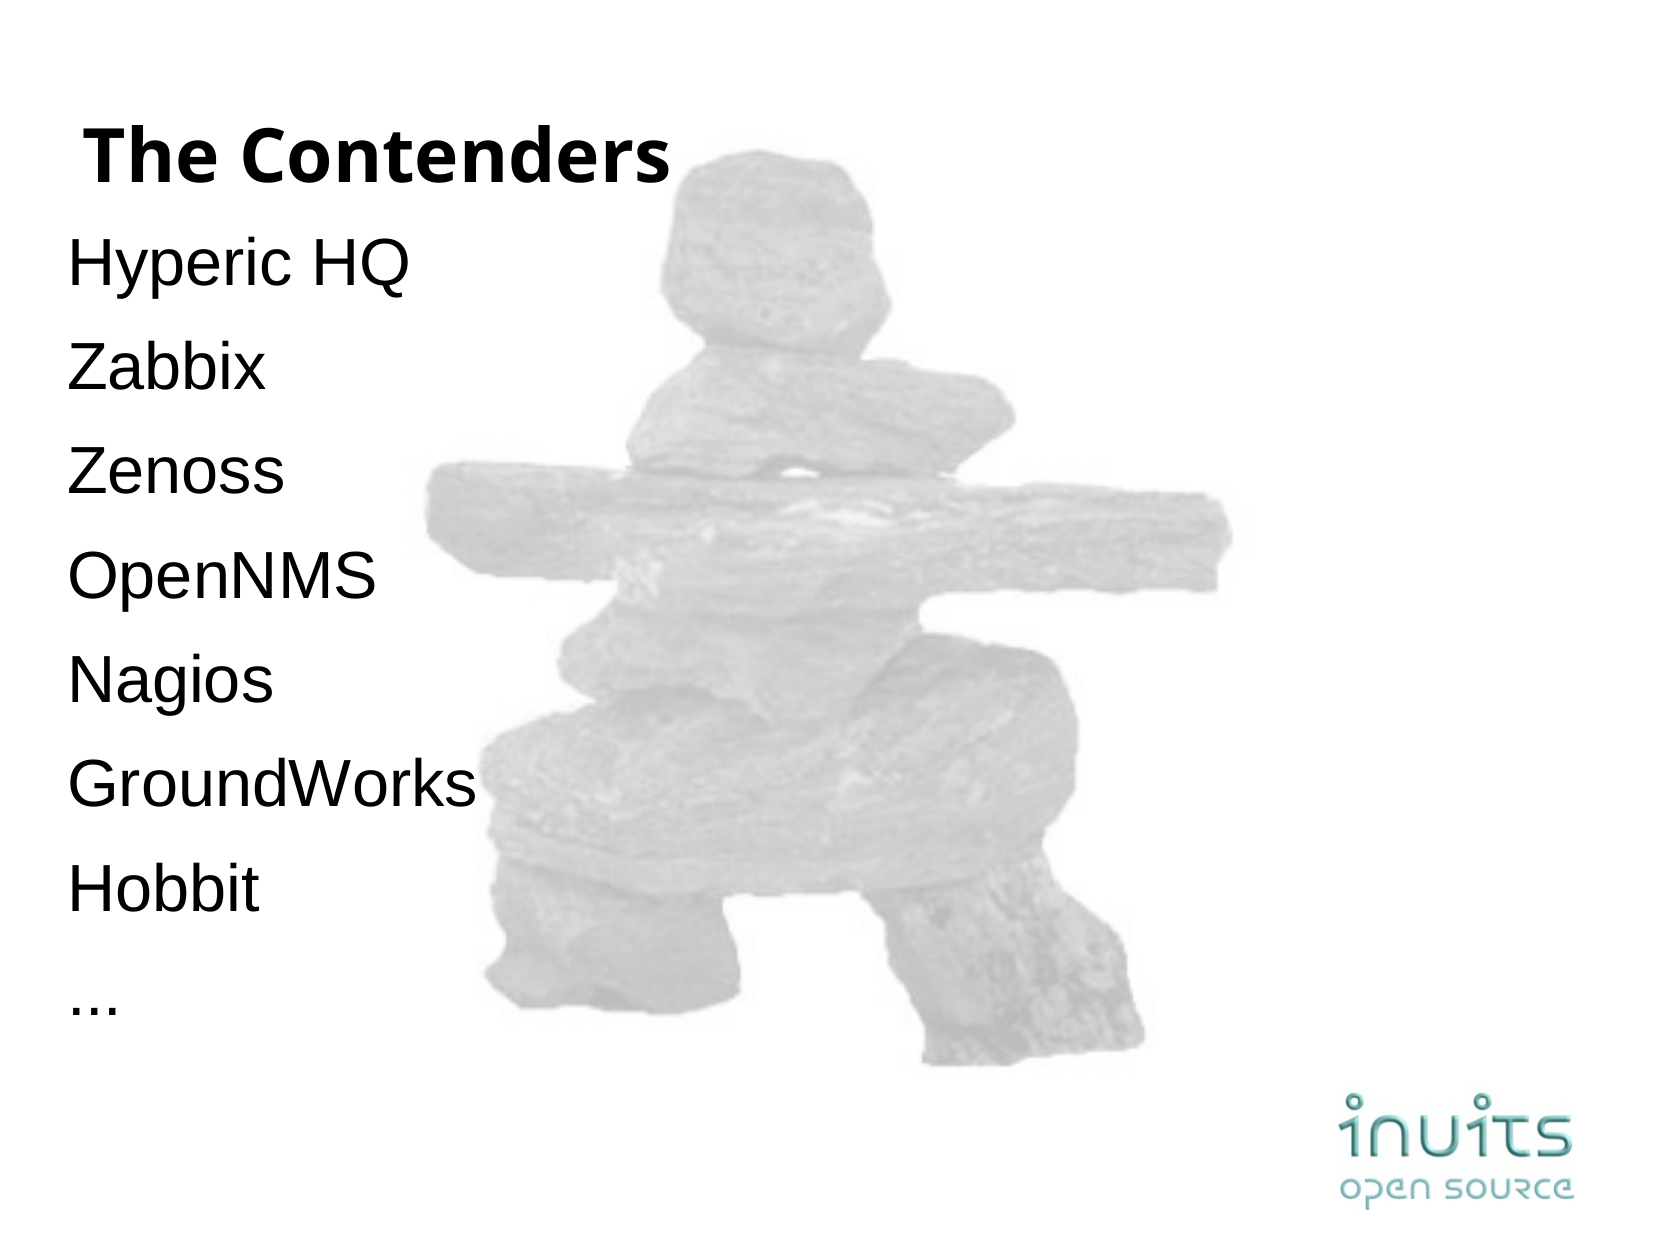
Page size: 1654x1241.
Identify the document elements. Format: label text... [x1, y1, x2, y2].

list Hyperic HQ Zabbix Zenoss OpenNMS Nagios GroundWorks Hobbit ... [49, 225, 1538, 1241]
picture [1538, 1087, 1576, 1210]
title The Contenders [82, 49, 1571, 257]
